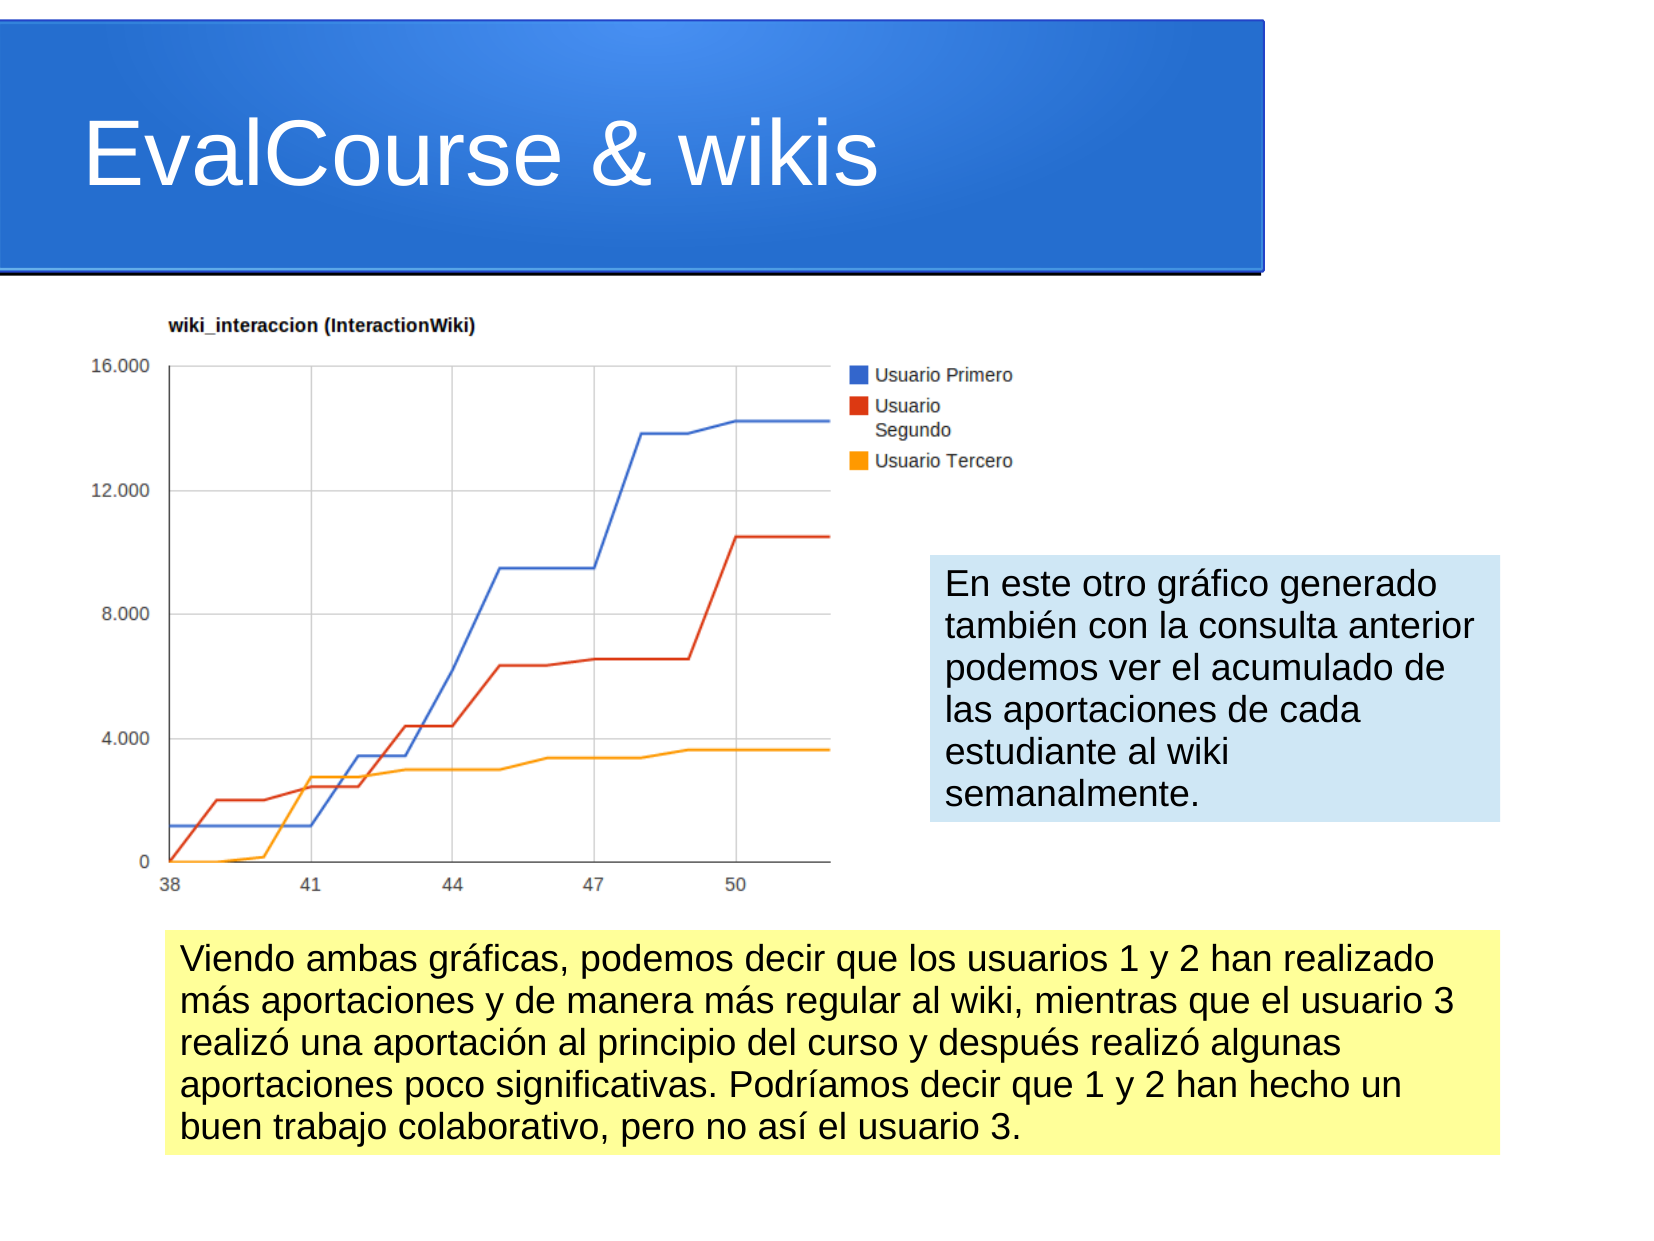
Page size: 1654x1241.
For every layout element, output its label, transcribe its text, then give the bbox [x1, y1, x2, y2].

text_box Viendo ambas gráficas, podemos decir que los usuarios 1 y 2 han realizado más aportaciones y de manera más regular al wiki, mientras que el usuario 3 realizó una aportación al principio del curso y después realizó algunas aportaciones poco significativas. Podríamos decir que 1 y 2 han hecho un buen trabajo colaborativo, pero no así el usuario 3. [165, 930, 1501, 1155]
picture [75, 300, 1036, 931]
title EvalCourse & wikis [82, 49, 1250, 257]
text_box En este otro gráfico generado también con la consulta anterior podemos ver el acumulado de las aportaciones de cada estudiante al wiki semanalmente. [930, 555, 1501, 822]
